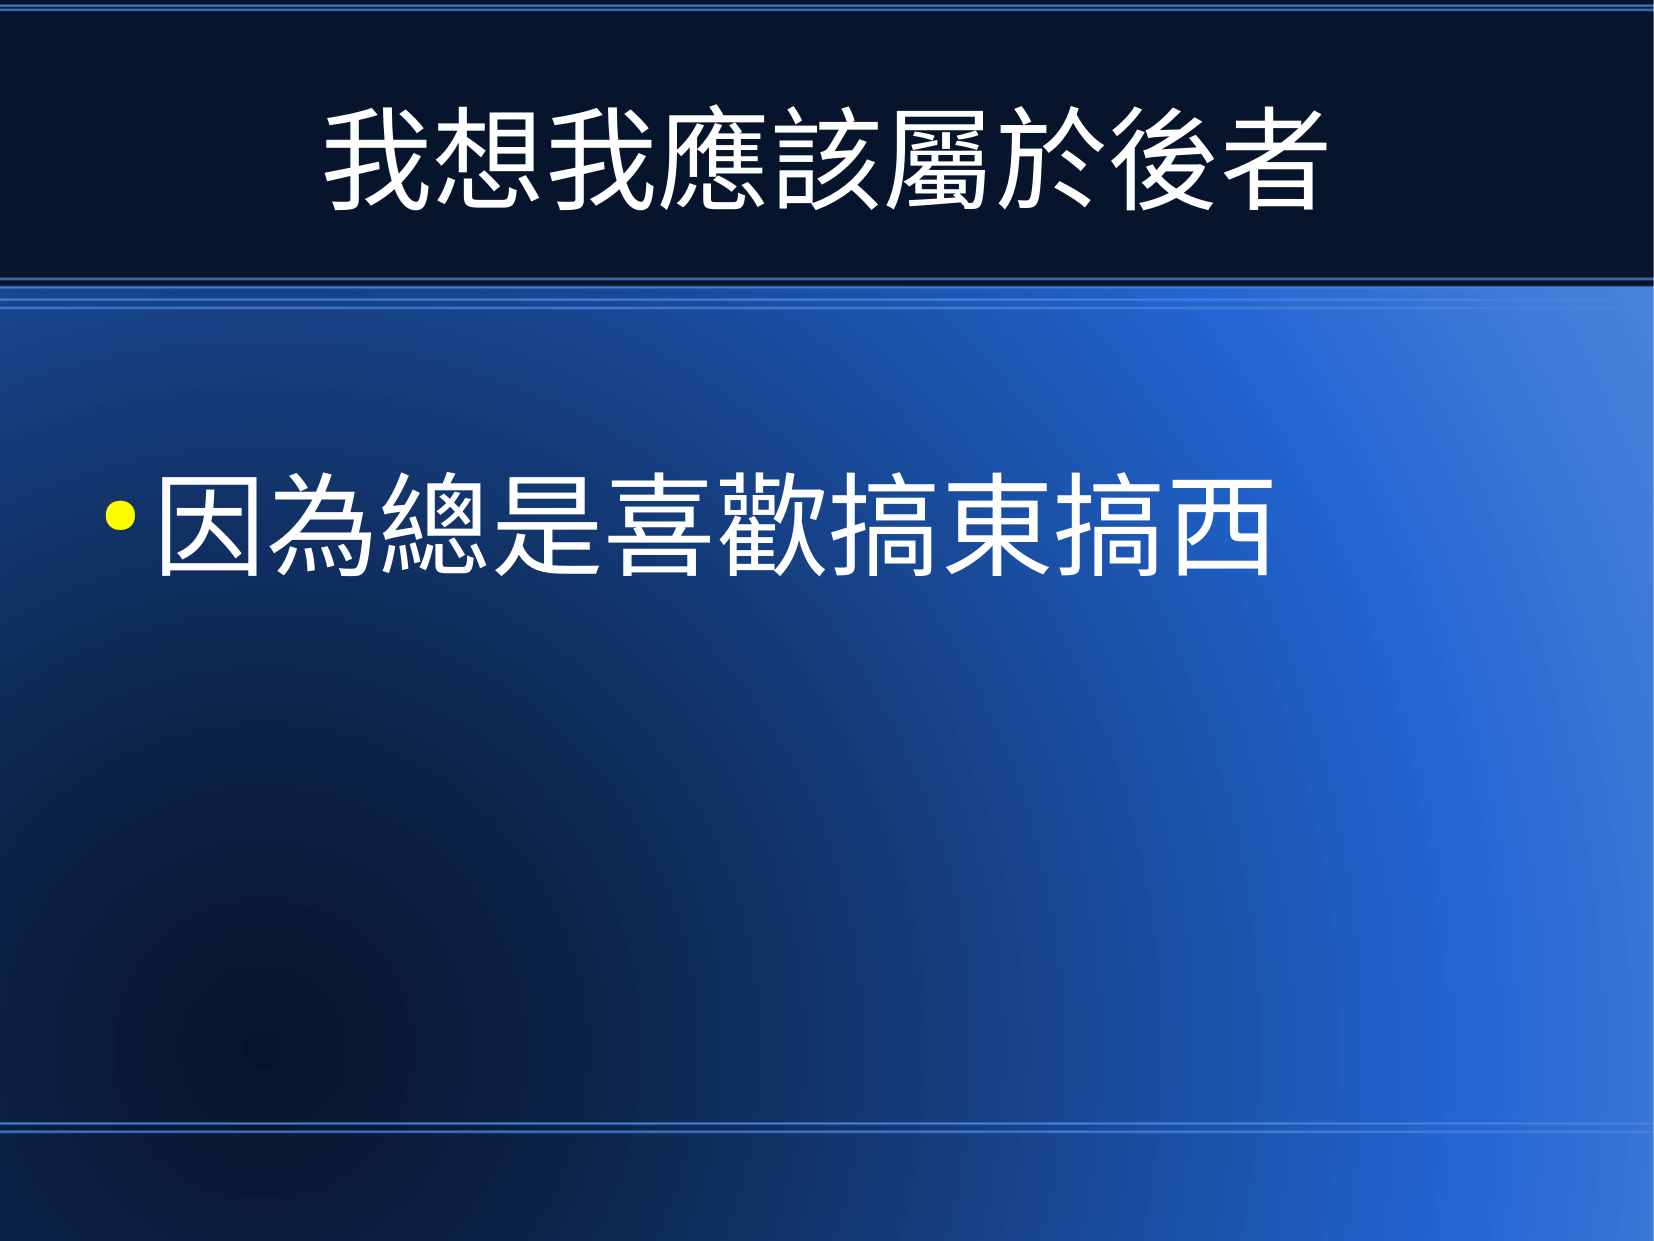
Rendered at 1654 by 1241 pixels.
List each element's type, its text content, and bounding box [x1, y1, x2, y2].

picture [0, 0, 1654, 1241]
list 因為總是喜歡搞東搞西 [82, 355, 1571, 1241]
title 我想我應該屬於後者 [82, 49, 1571, 257]
